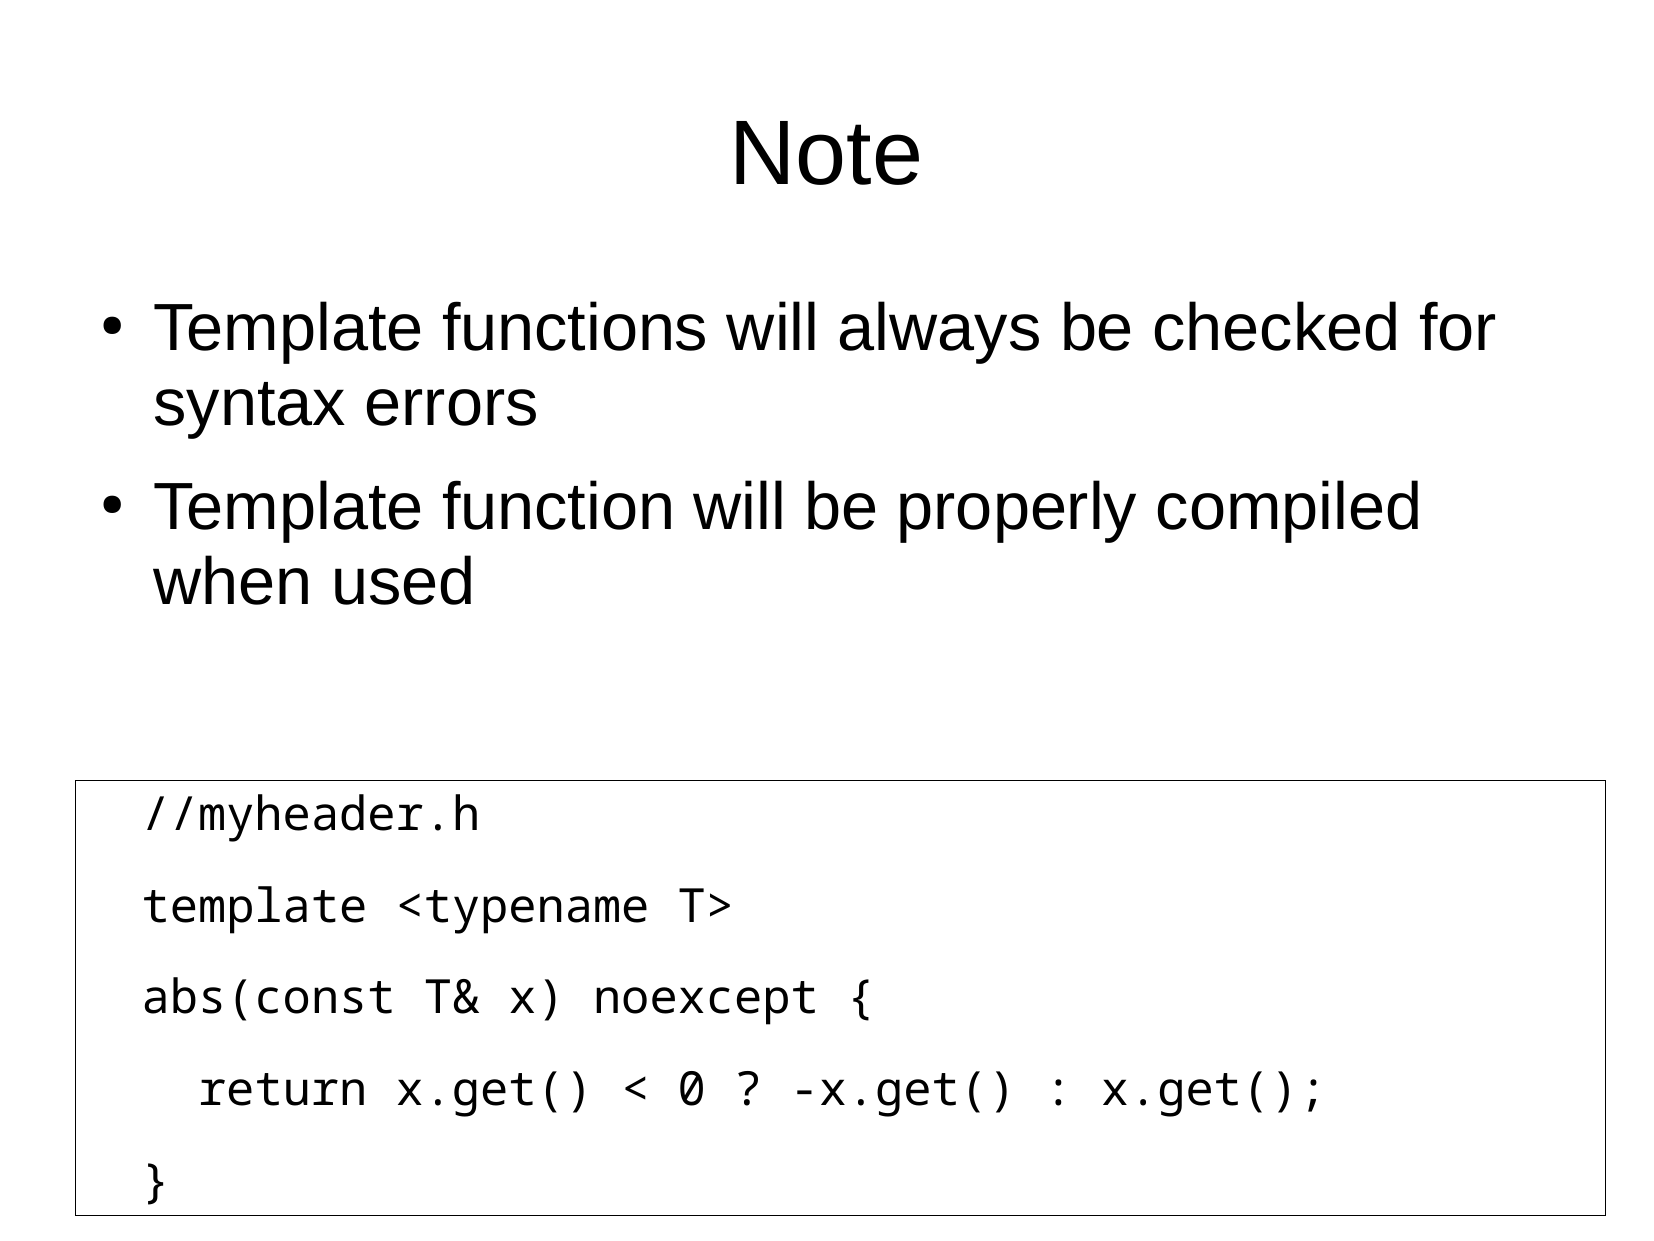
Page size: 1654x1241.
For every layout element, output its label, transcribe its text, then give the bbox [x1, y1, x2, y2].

title Note [82, 49, 1571, 257]
list //myheader.h template <typename T> abs(const T& x) noexcept { return x.get() < 0 ? -x.get() : x.get(); } [75, 780, 1606, 1216]
list Template functions will always be checked for syntax errors Template function will be properly compiled when used [82, 290, 1571, 780]
